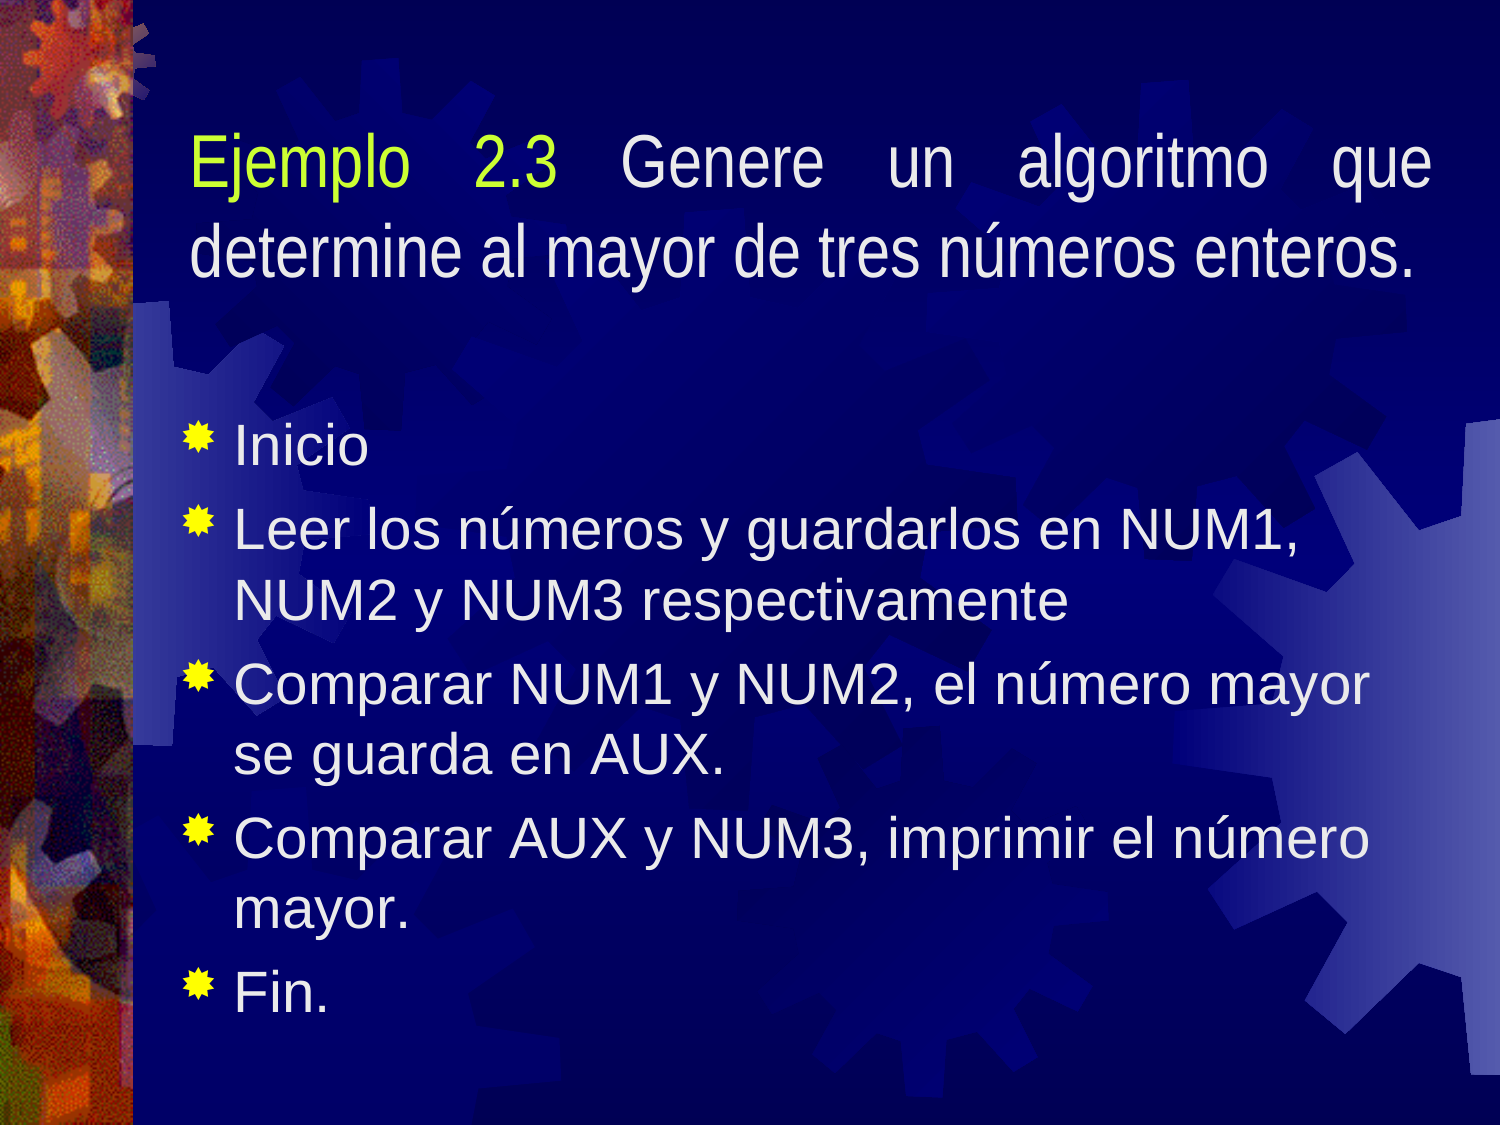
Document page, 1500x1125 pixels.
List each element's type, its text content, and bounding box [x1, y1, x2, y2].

list Inicio Leer los números y guardarlos en NUM1, NUM2 y NUM3 respectivamente Comparar NUM1 y NUM2, el número mayor se guarda en AUX. Comparar AUX y NUM3, imprimir el número mayor. Fin. [162, 399, 1438, 1038]
picture [0, 0, 133, 1125]
title Ejemplo 2.3 Genere un algoritmo que determine al mayor de tres números enteros. [174, 75, 1450, 300]
